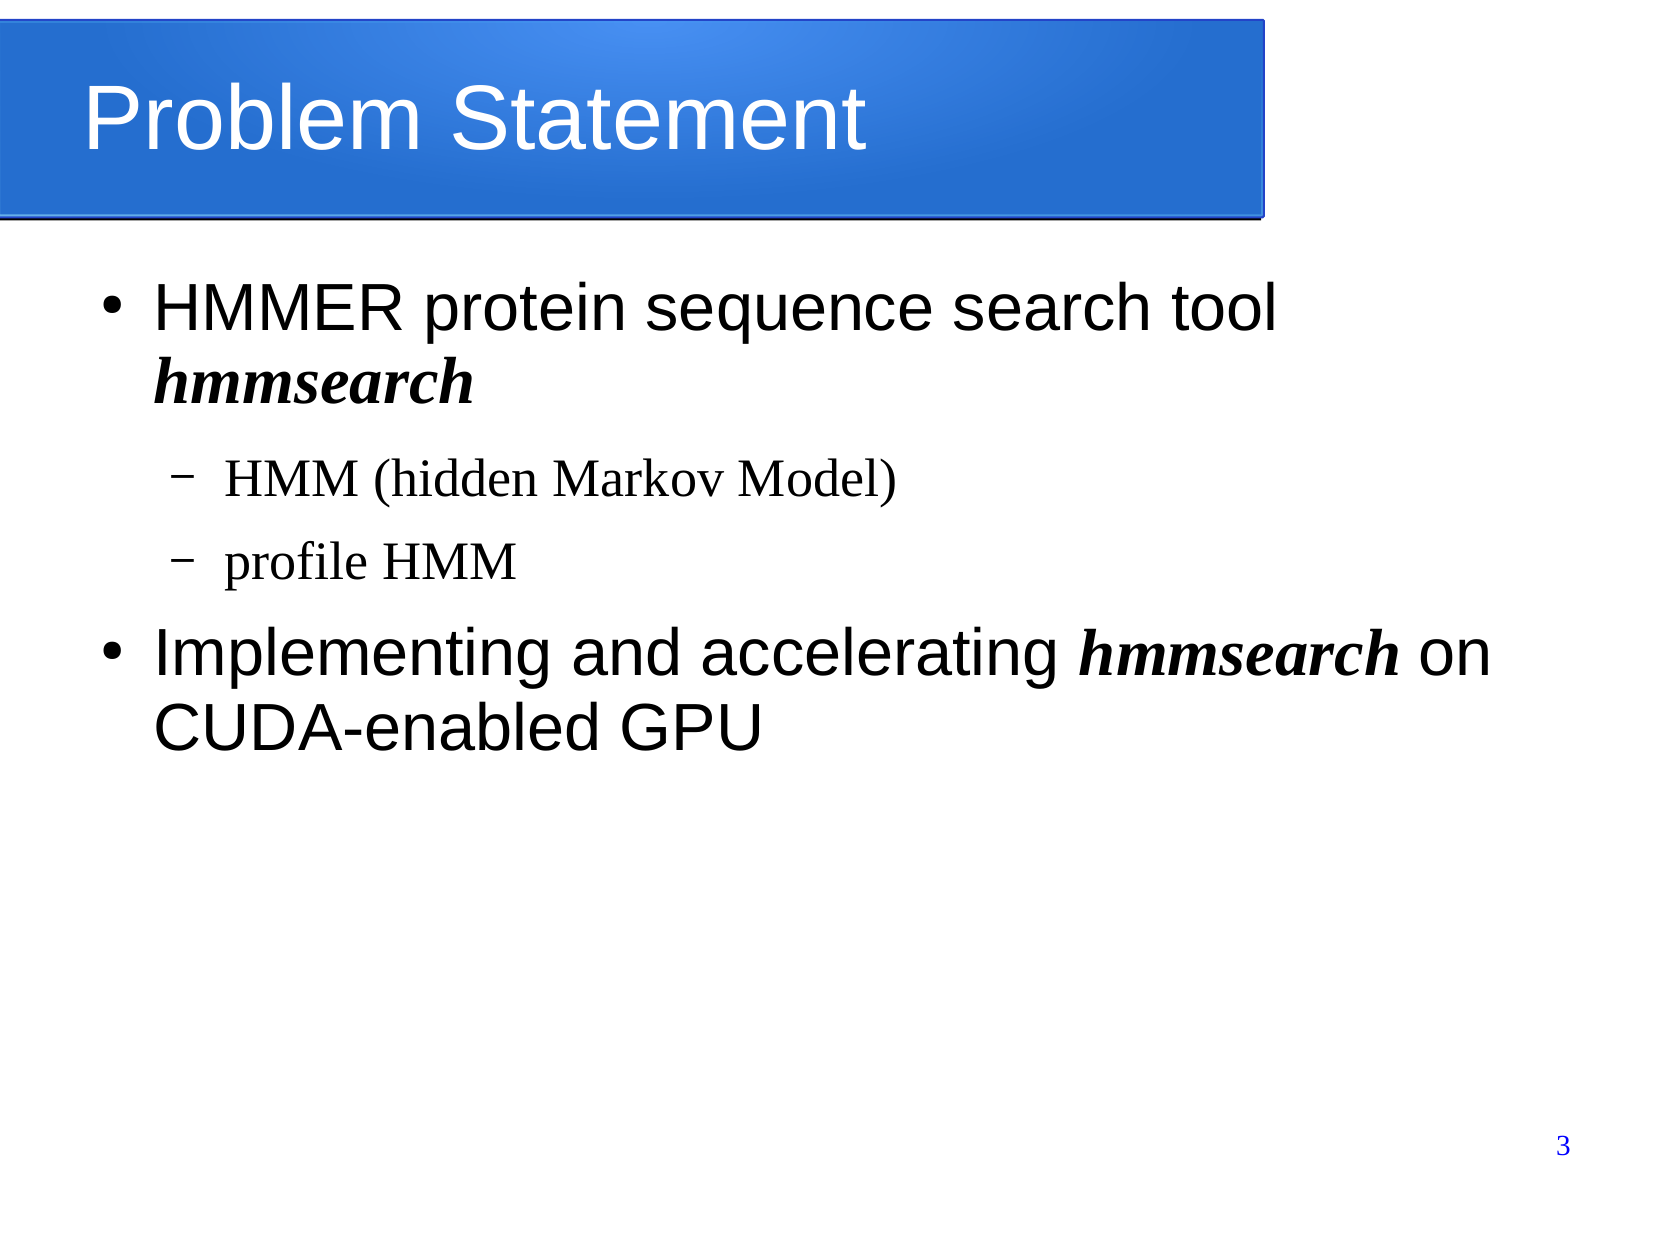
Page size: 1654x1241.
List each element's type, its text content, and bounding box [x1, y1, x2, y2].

list HMMER protein sequence search tool hmmsearch HMM (hidden Markov Model) profile HMM Implementing and accelerating hmmsearch on CUDA-enabled GPU [82, 269, 1538, 1201]
title Problem Statement [82, 25, 1250, 211]
